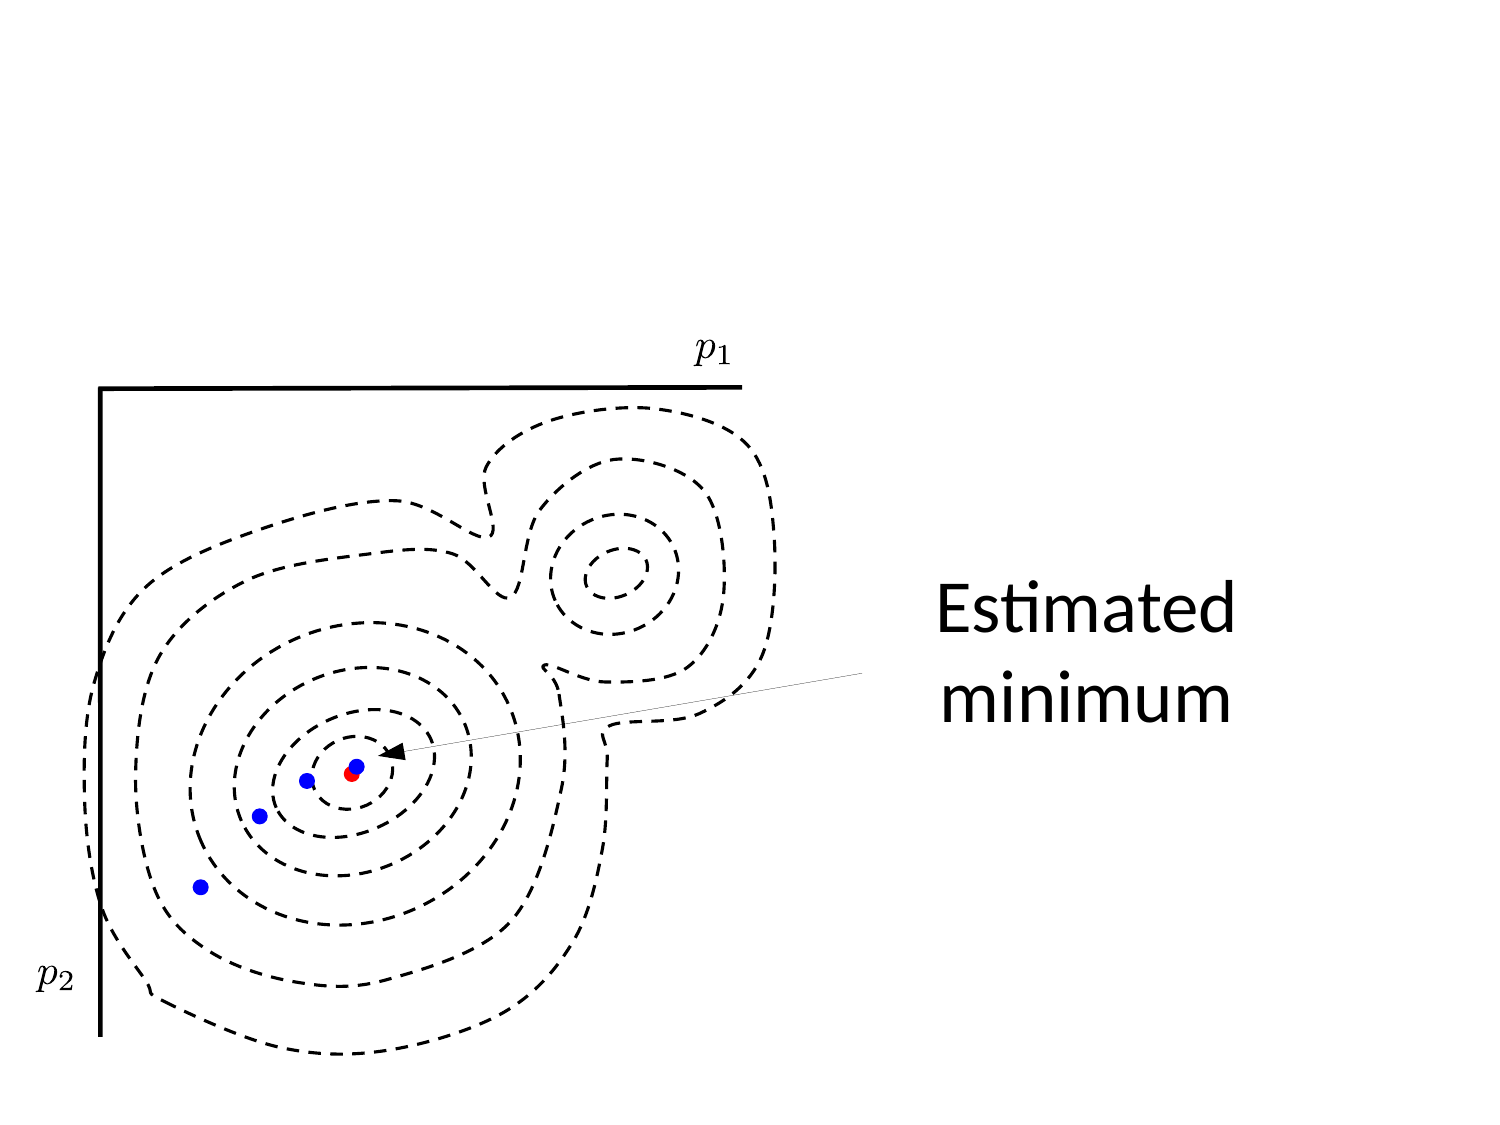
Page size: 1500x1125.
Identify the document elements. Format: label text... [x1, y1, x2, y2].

text_box [35, 965, 75, 993]
text_box Estimated minimum [832, 550, 1341, 746]
text_box [194, 881, 207, 894]
text_box [253, 810, 266, 823]
text_box [345, 760, 363, 780]
text_box [301, 775, 313, 787]
text_box [693, 339, 733, 367]
